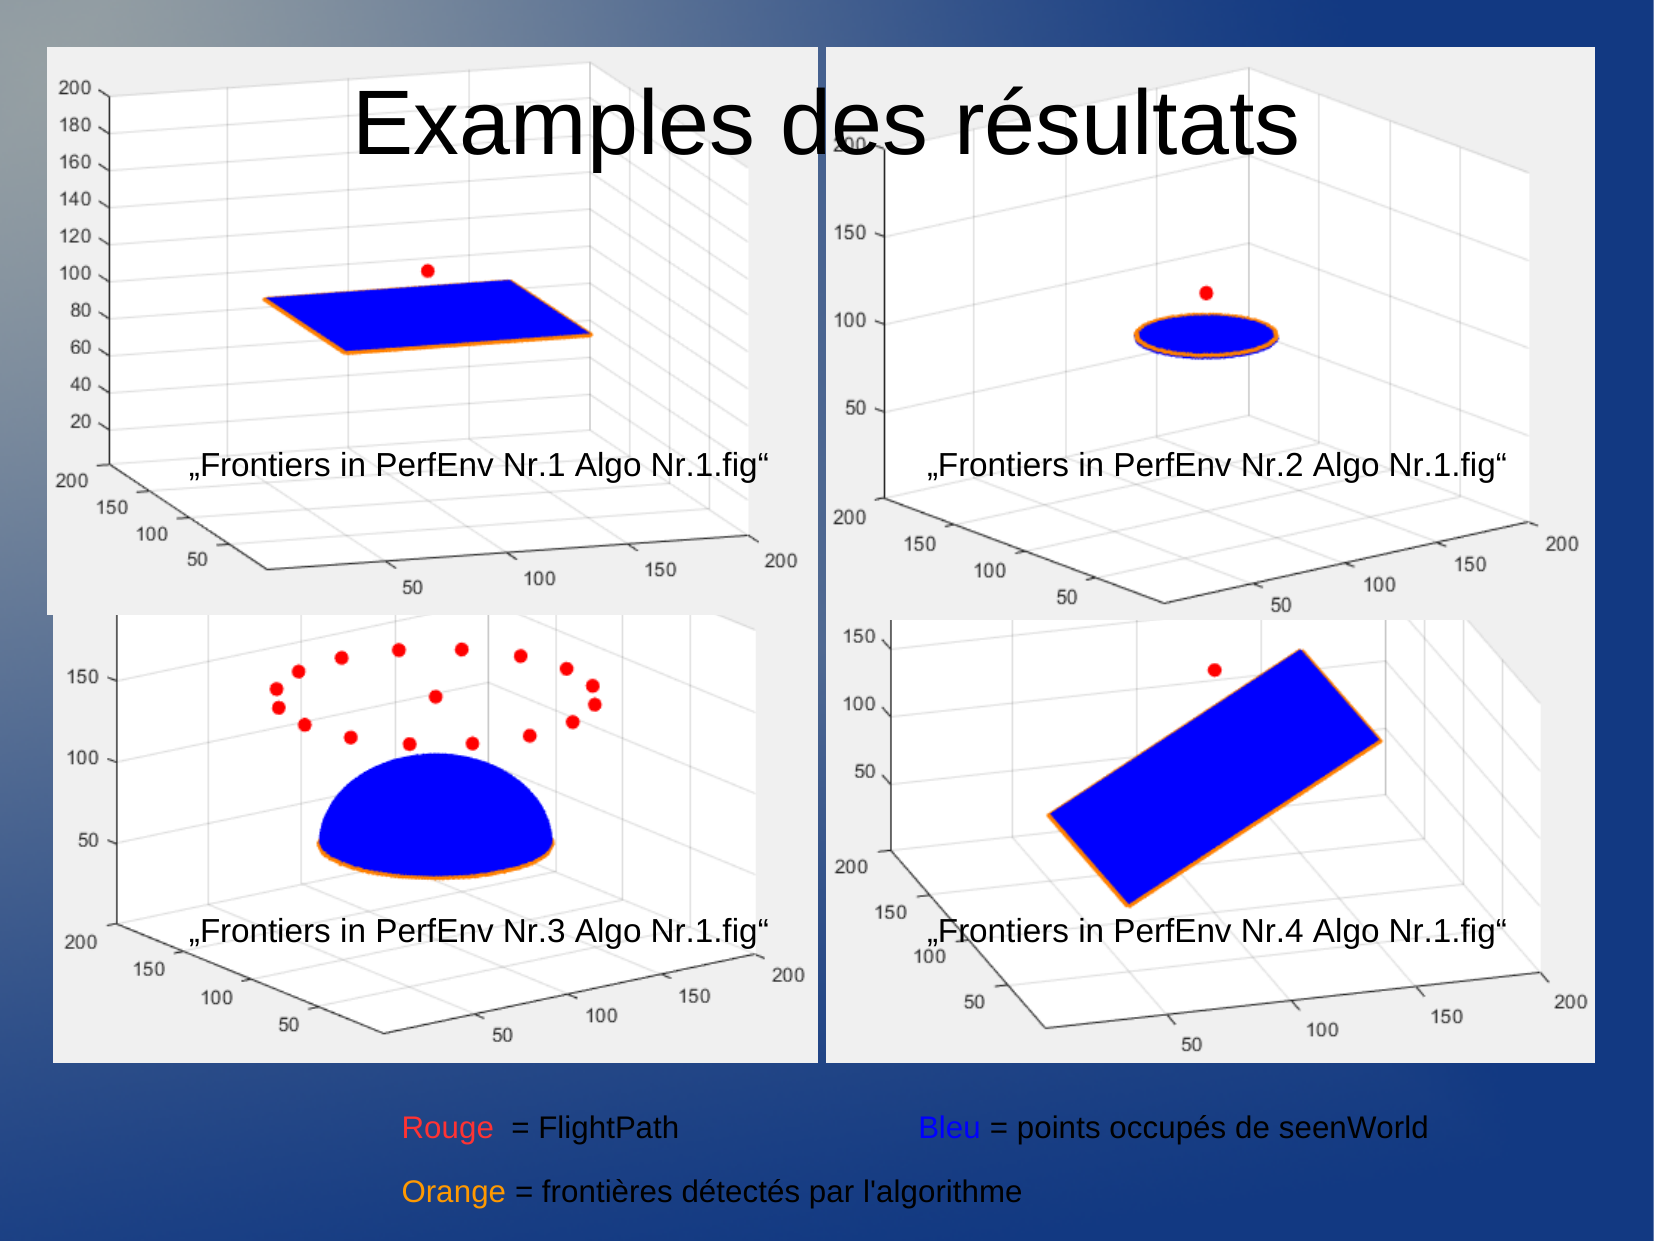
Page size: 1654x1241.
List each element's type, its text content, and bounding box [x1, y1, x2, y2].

picture [0, 0, 1654, 1241]
title Examples des résultats [121, 19, 1534, 227]
list „Frontiers in PerfEnv Nr.1 Algo Nr.1.fig“ „Frontiers in PerfEnv Nr.2 Algo Nr.1.fig“ „Frontiers in PerfEnv Nr.3 Algo Nr.1.fig“ „Frontiers in PerfEnv Nr.4 Algo Nr.1.fig“ [118, 446, 1509, 1229]
list Rouge = FlightPath Bleu = points occupés de seenWorld Orange = frontières détectés par l'algorithme [330, 1110, 1654, 1241]
